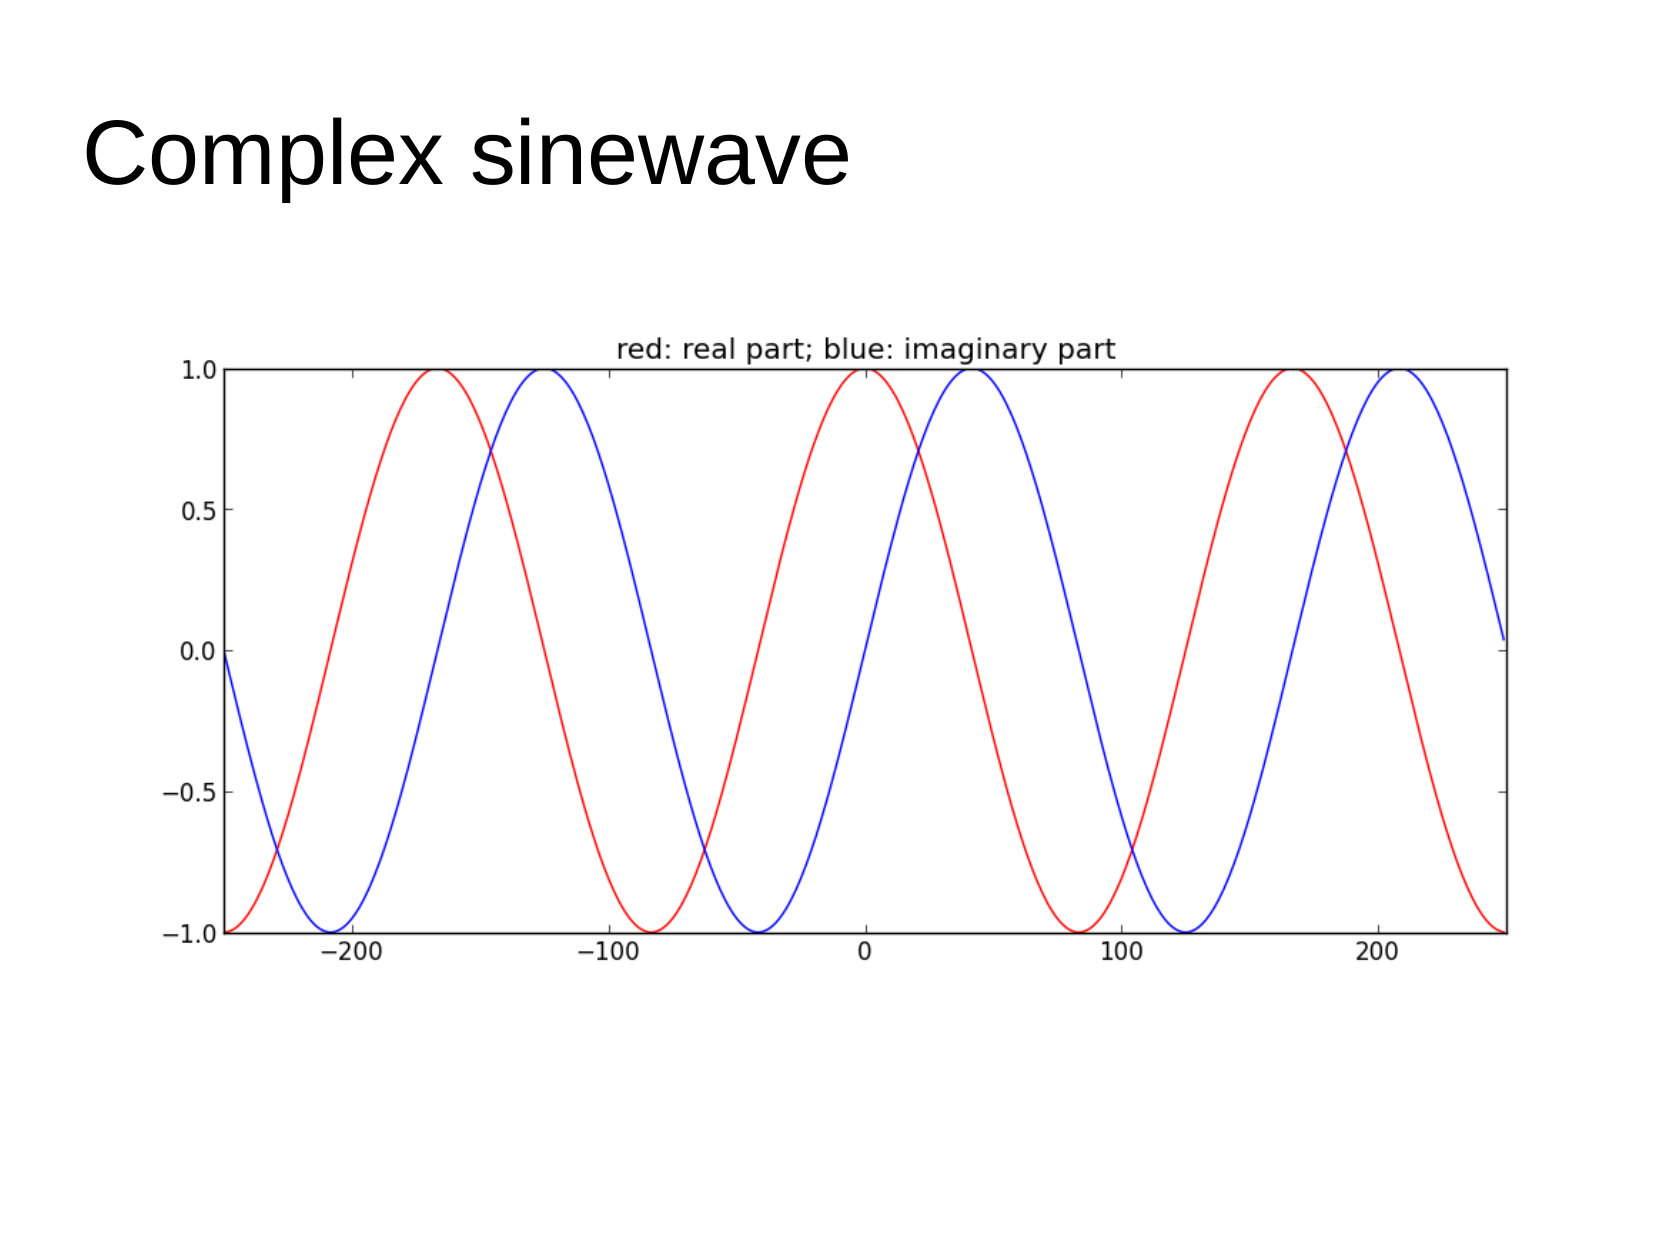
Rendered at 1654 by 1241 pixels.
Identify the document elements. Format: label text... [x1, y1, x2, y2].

picture [17, 299, 1654, 1003]
title Complex sinewave [82, 49, 1571, 257]
